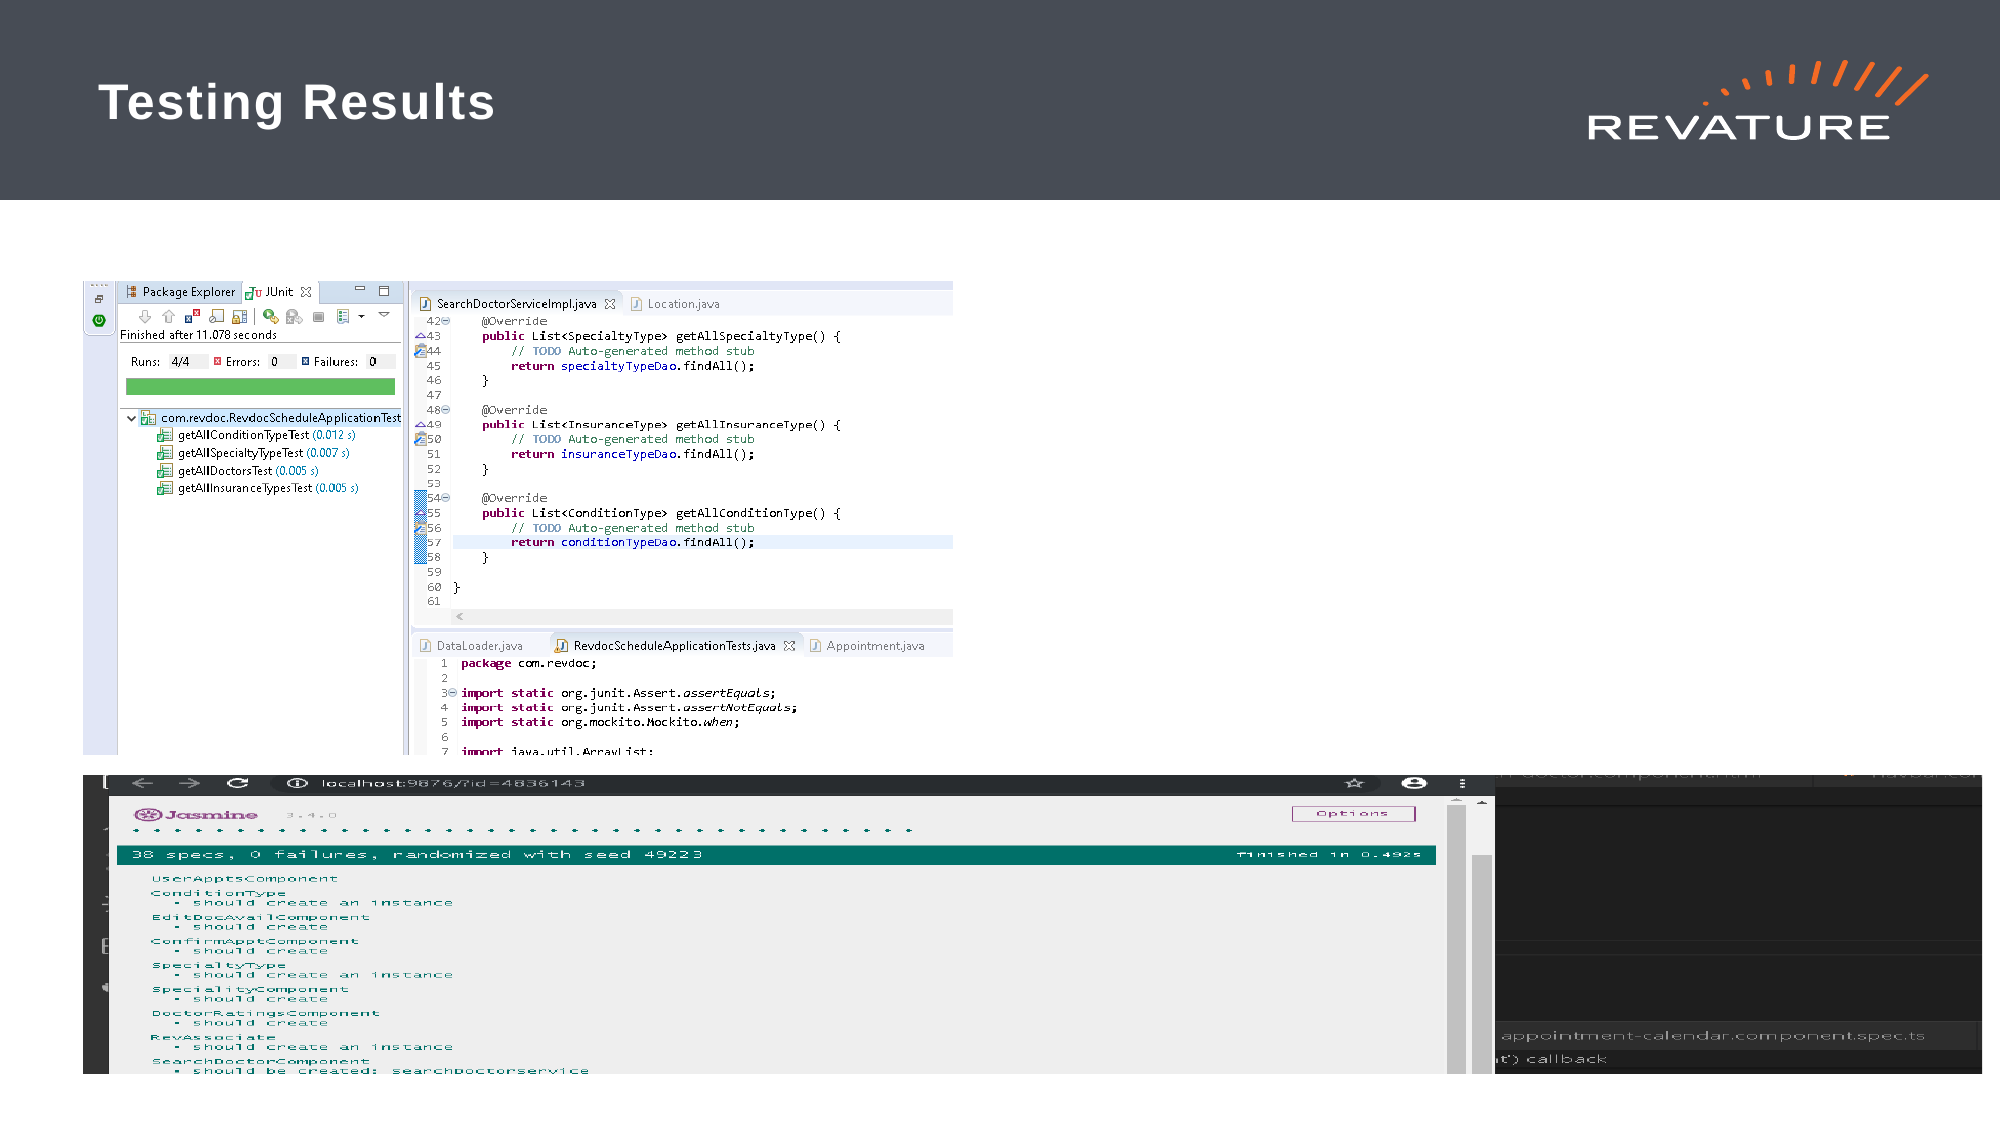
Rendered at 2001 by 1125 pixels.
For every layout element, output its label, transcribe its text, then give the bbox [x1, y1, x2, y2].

title Testing Results [83, 0, 1445, 200]
picture [83, 775, 1983, 1074]
picture [83, 281, 953, 755]
